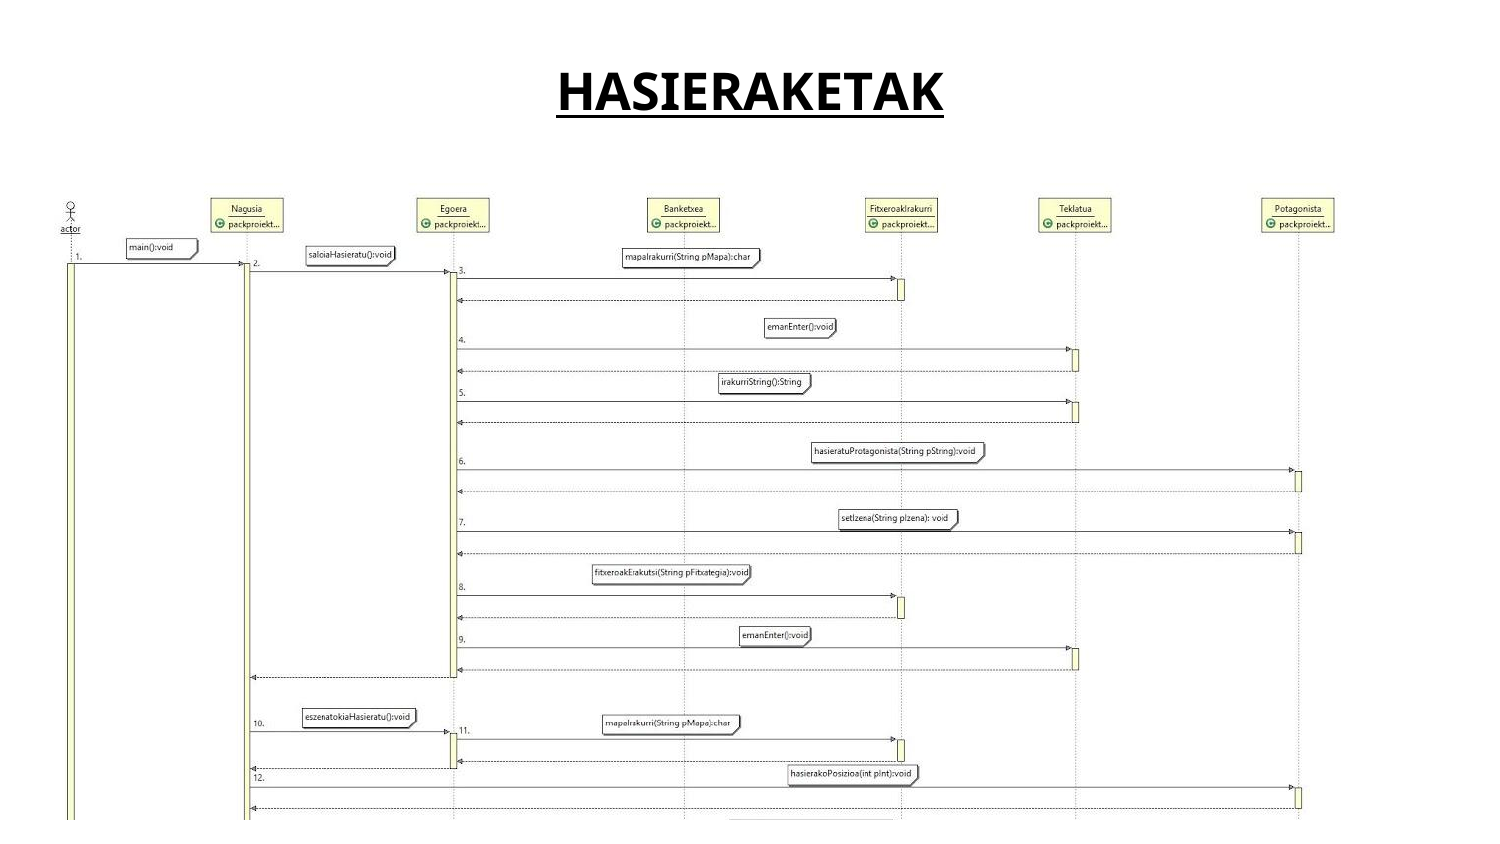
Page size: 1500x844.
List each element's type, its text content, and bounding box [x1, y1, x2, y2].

picture [26, 183, 1454, 820]
text_box HASIERAKETAK [492, 43, 1008, 140]
